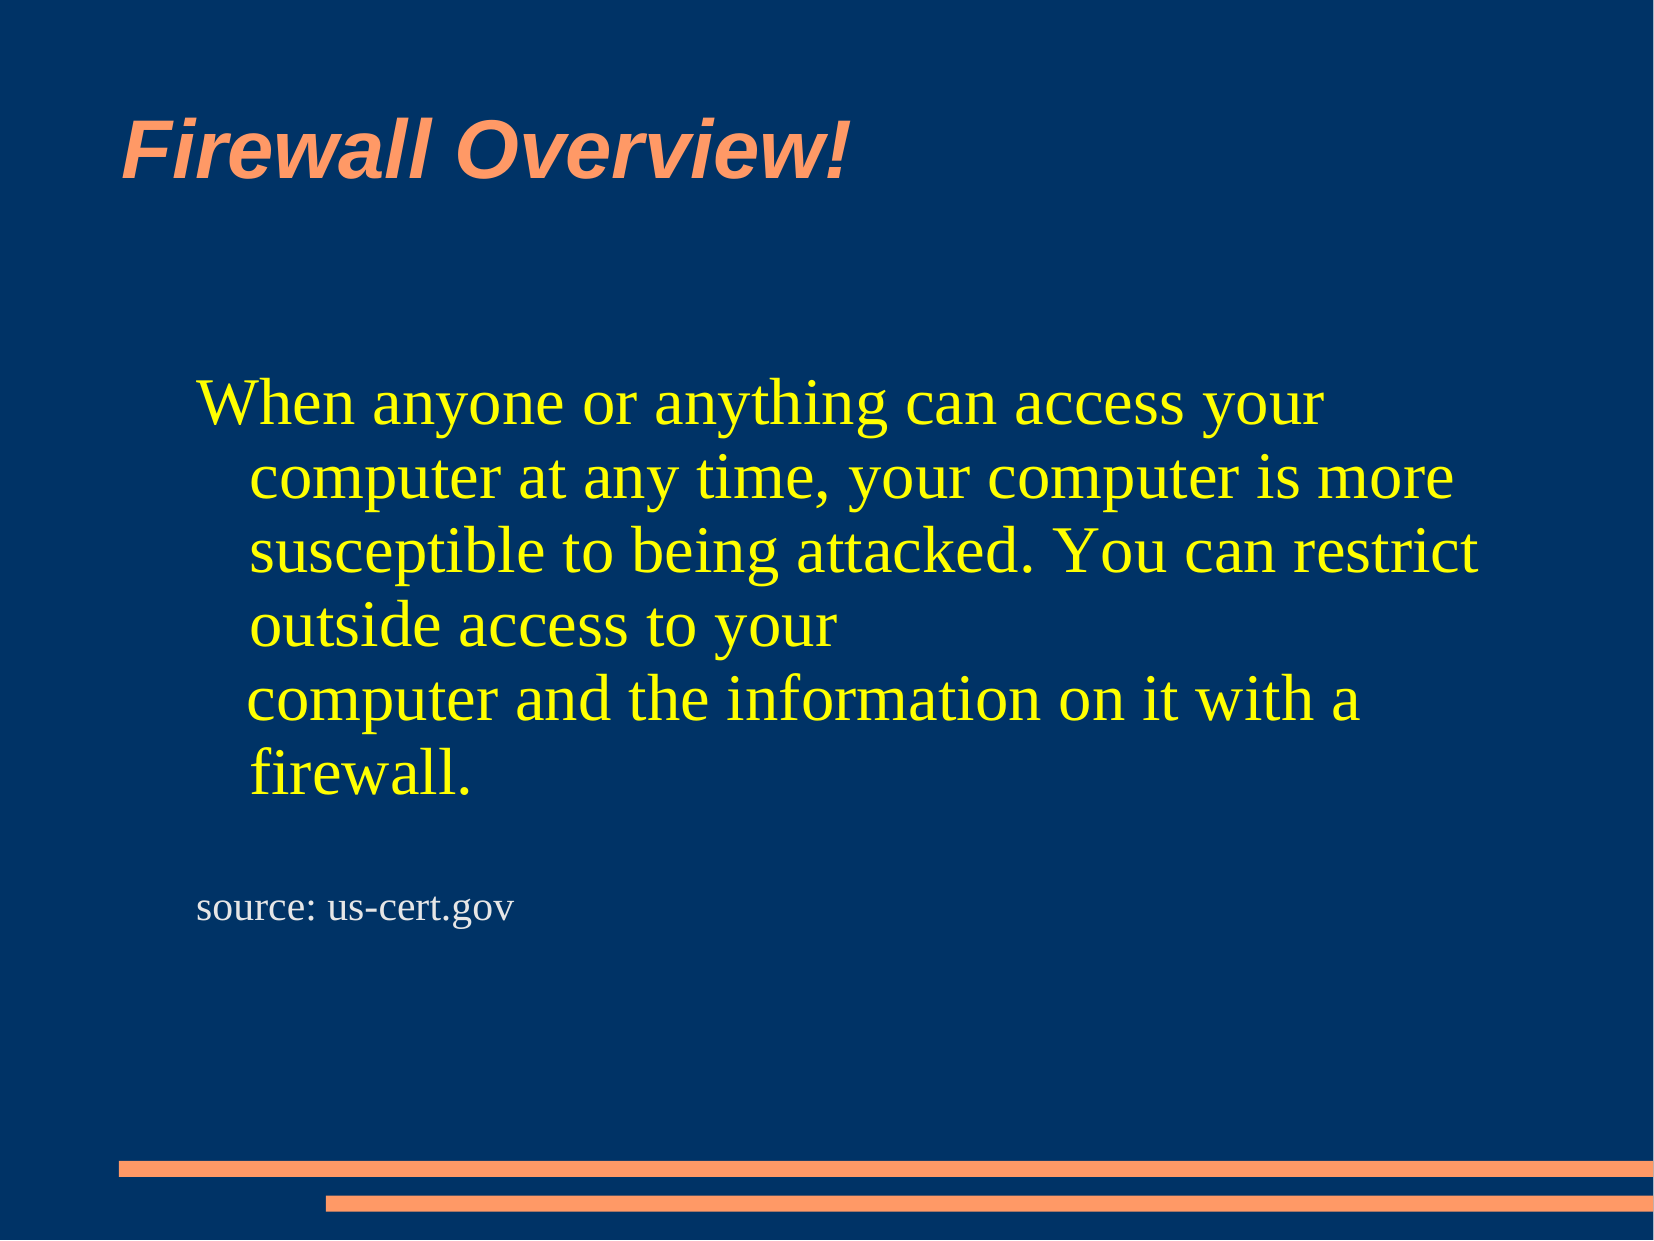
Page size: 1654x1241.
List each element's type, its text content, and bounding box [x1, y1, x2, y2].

list When anyone or anything can access your computer at any time, your computer is more susceptible to being attacked. You can restrict outside access to your computer and the information on it with a firewall. source: us-cert.gov [178, 364, 1570, 1147]
title Firewall Overview! [121, 46, 1534, 254]
